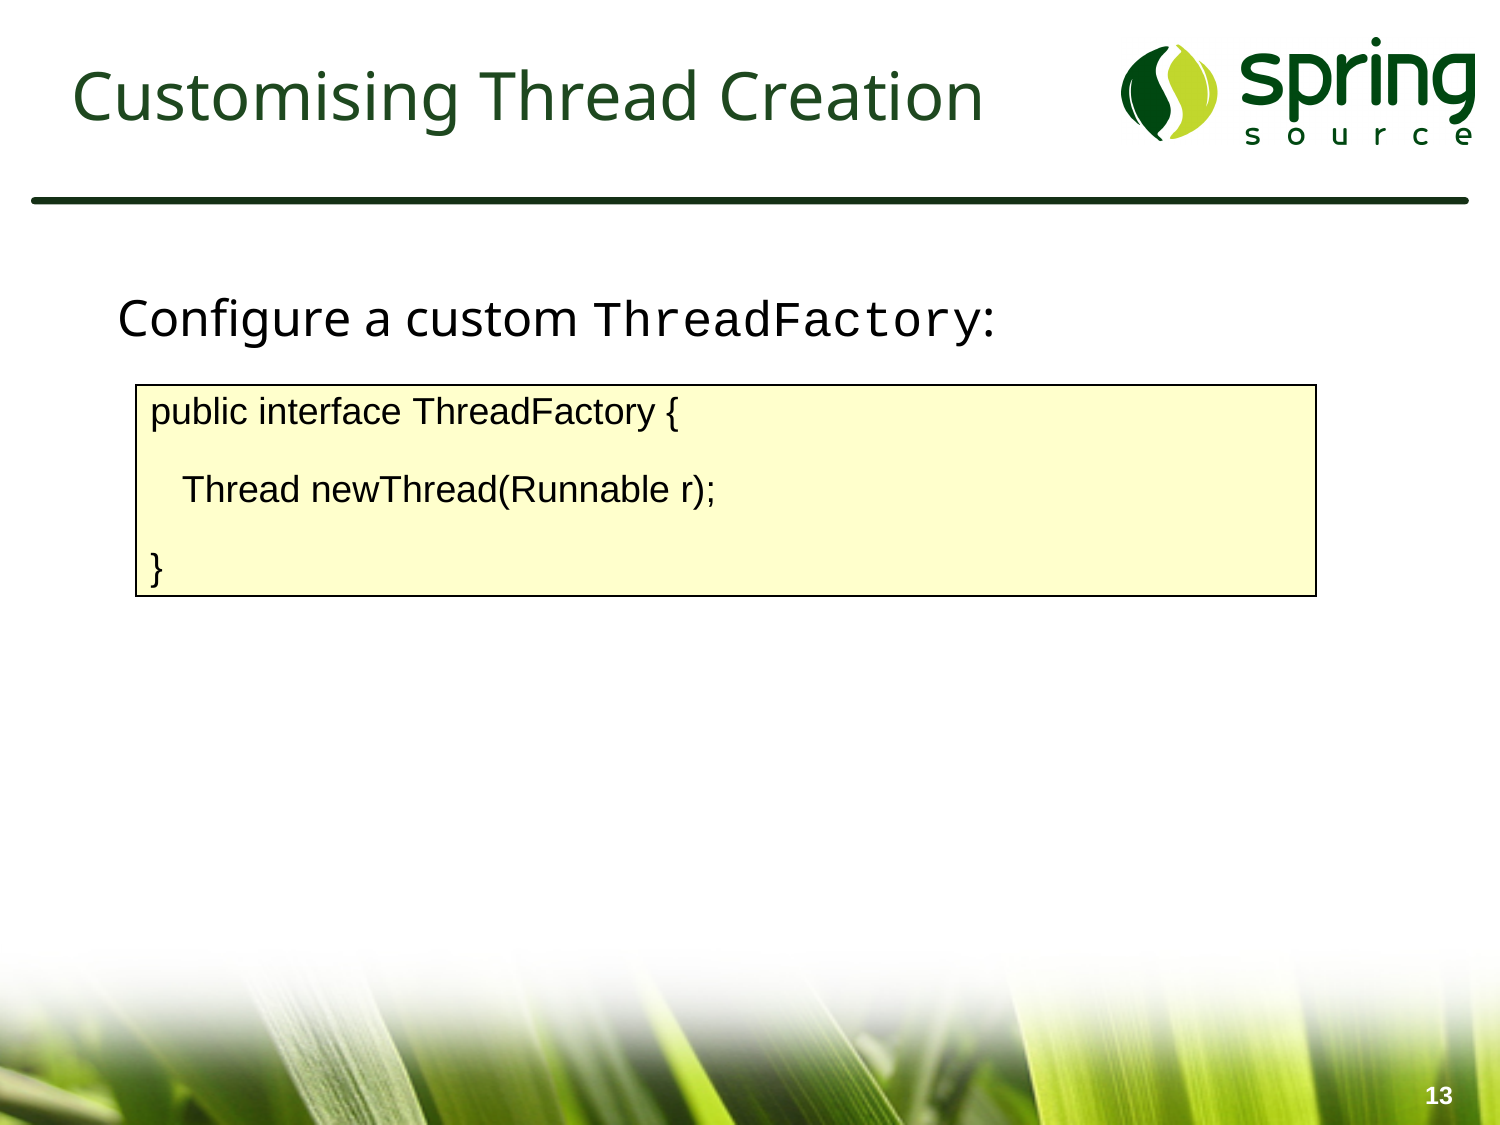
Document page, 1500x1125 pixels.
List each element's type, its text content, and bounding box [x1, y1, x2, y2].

picture [0, 944, 1500, 1125]
title Customising Thread Creation [56, 13, 1089, 176]
list Configure a custom ThreadFactory: [103, 275, 1394, 938]
text_box public interface ThreadFactory { Thread newThread(Runnable r); } [135, 385, 1316, 597]
picture [1121, 37, 1475, 145]
